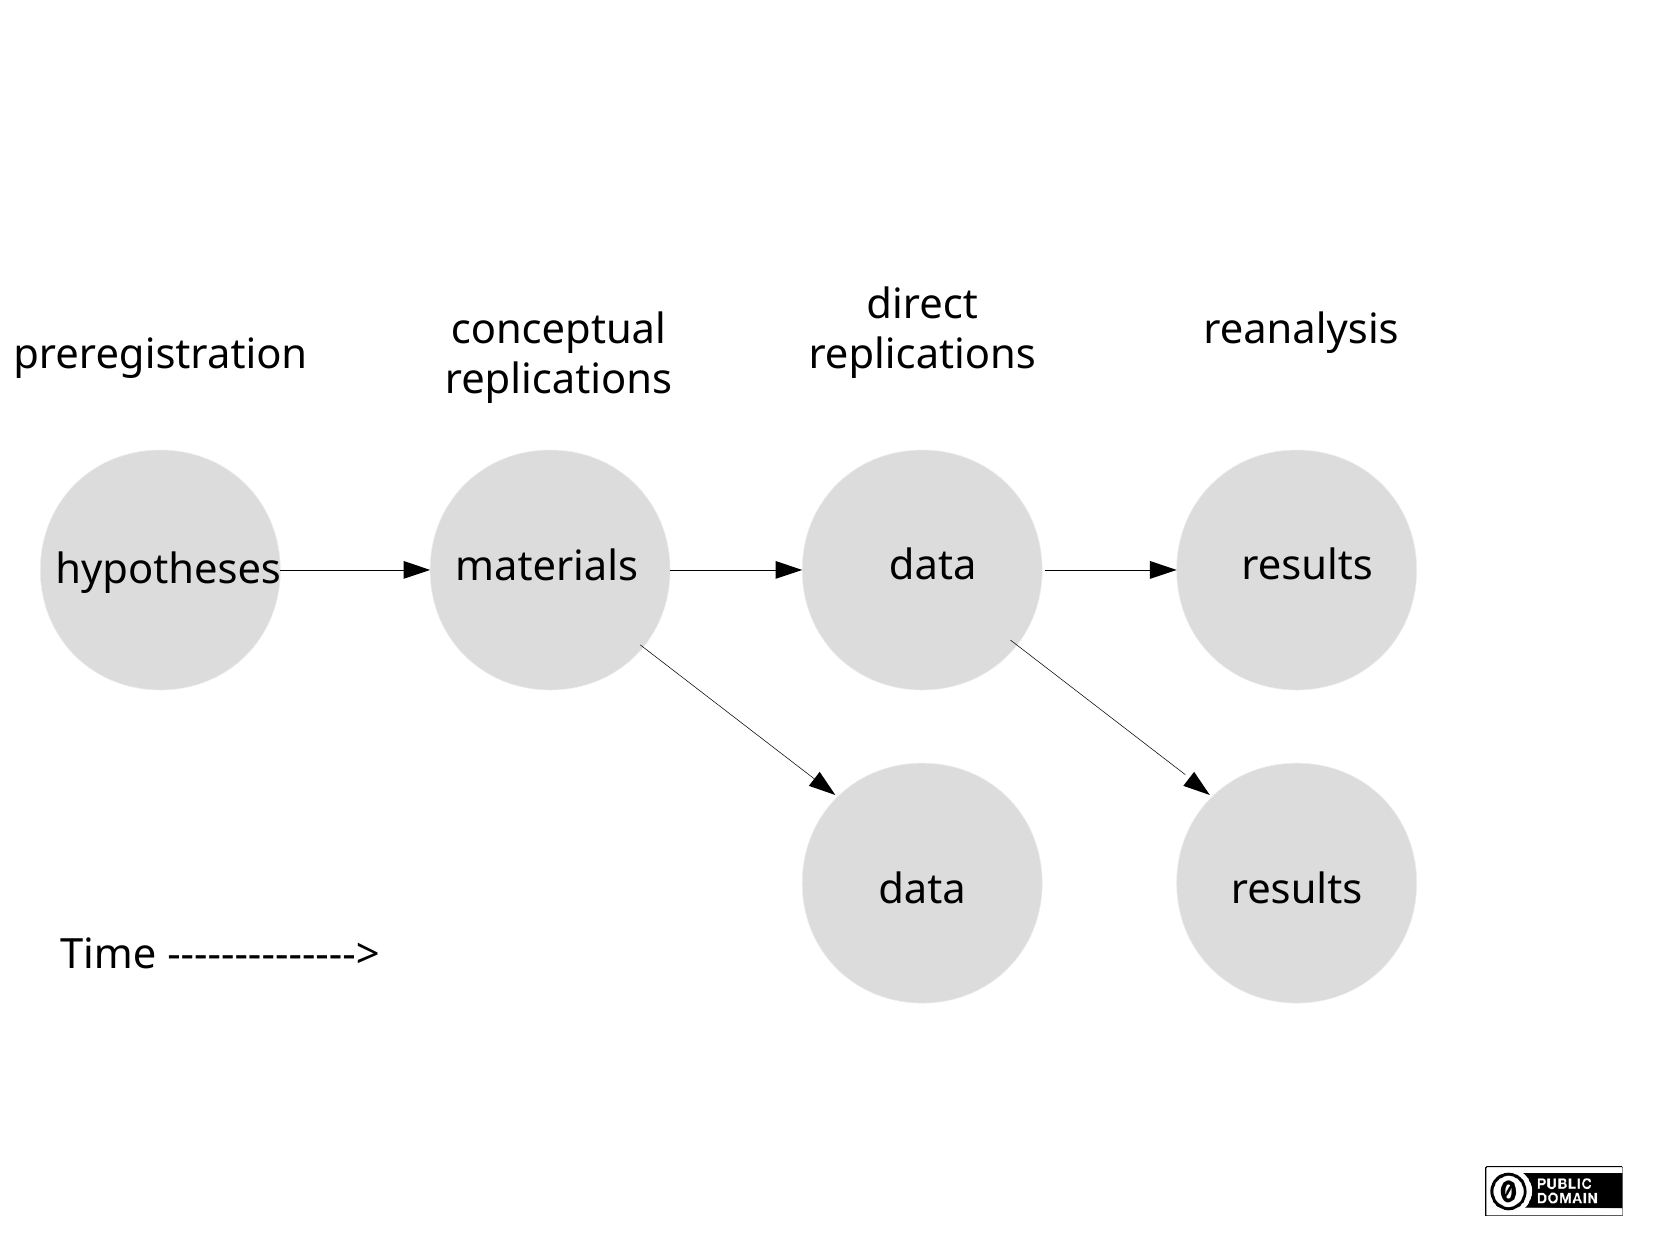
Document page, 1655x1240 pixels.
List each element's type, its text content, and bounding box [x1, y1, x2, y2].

text_box [806, 596, 1039, 689]
text_box results [1166, 854, 1428, 920]
text_box data [802, 529, 1064, 596]
text_box Time --------------> [45, 919, 452, 986]
text_box direct replications [791, 269, 1053, 386]
text_box preregistration [0, 319, 325, 386]
text_box [1181, 764, 1412, 854]
text_box [810, 451, 1034, 529]
text_box [45, 600, 276, 689]
text_box [1149, 560, 1176, 579]
text_box [775, 560, 802, 579]
text_box reanalysis [1170, 294, 1432, 361]
text_box [807, 764, 1038, 854]
text_box [1183, 771, 1210, 796]
text_box data [791, 854, 1053, 920]
text_box [1485, 1167, 1623, 1215]
text_box [809, 920, 1036, 1002]
text_box [808, 771, 836, 796]
text_box [47, 451, 274, 534]
text_box hypotheses [40, 534, 302, 600]
text_box results [1176, 529, 1438, 596]
text_box conceptual replications [427, 294, 690, 411]
text_box [1185, 451, 1409, 529]
text_box [1180, 596, 1413, 689]
text_box [403, 451, 666, 689]
text_box [1183, 920, 1410, 1002]
text_box materials [439, 531, 702, 598]
